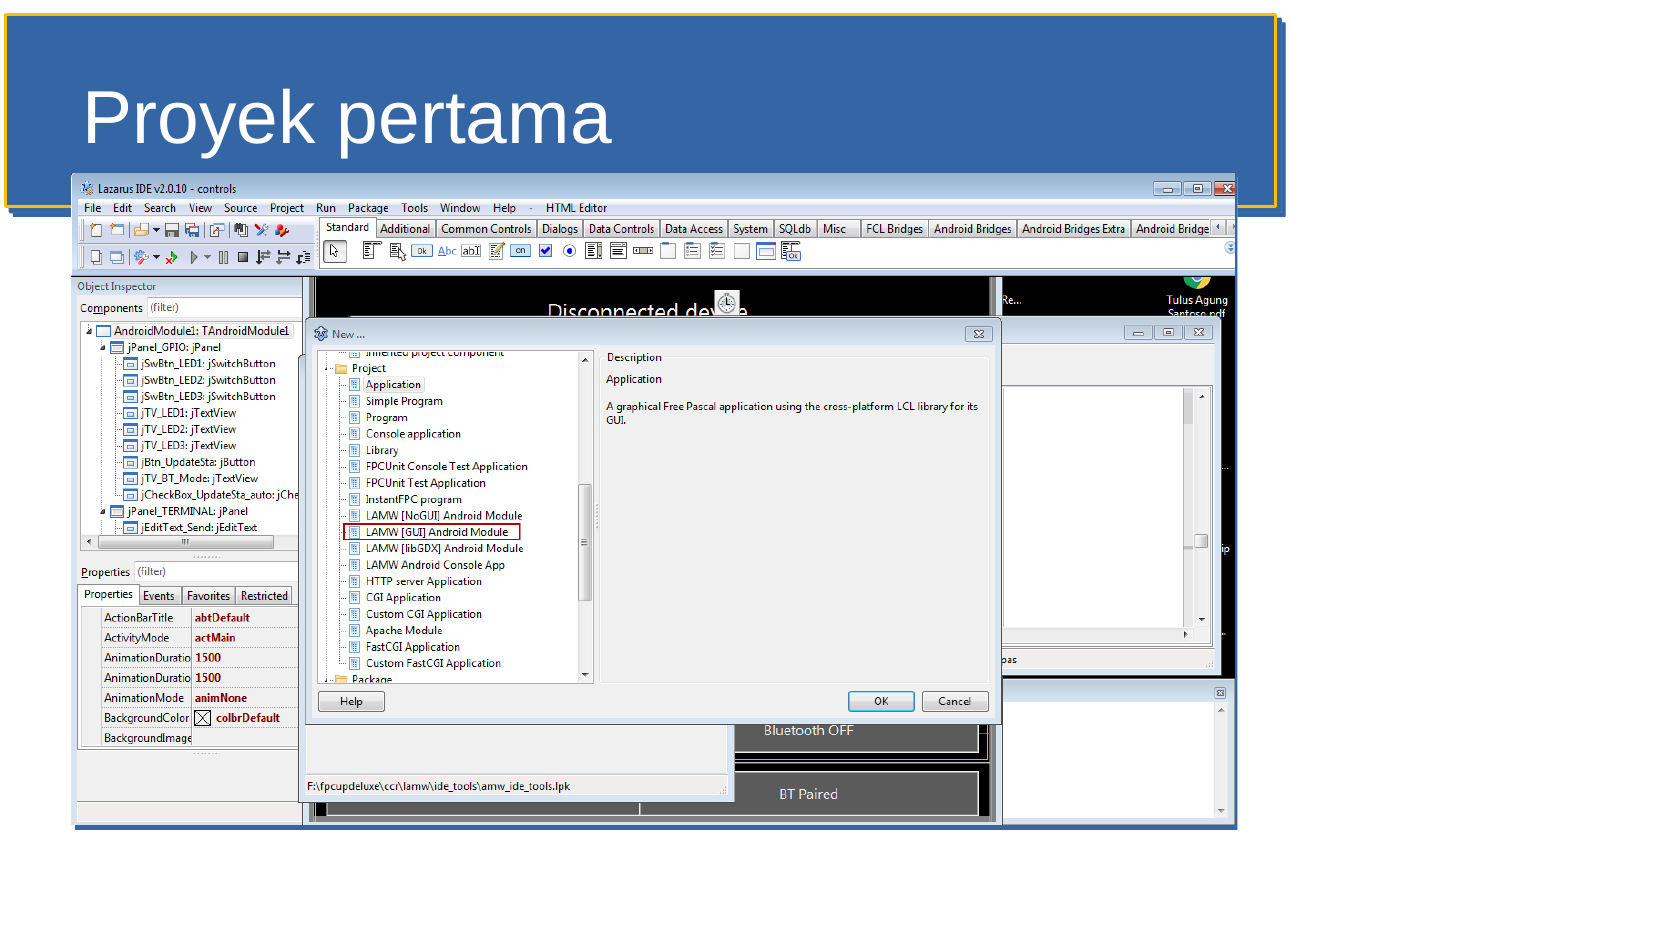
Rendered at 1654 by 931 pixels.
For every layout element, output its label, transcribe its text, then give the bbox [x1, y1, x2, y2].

title Proyek pertama [82, 44, 1235, 173]
picture [71, 173, 1235, 826]
